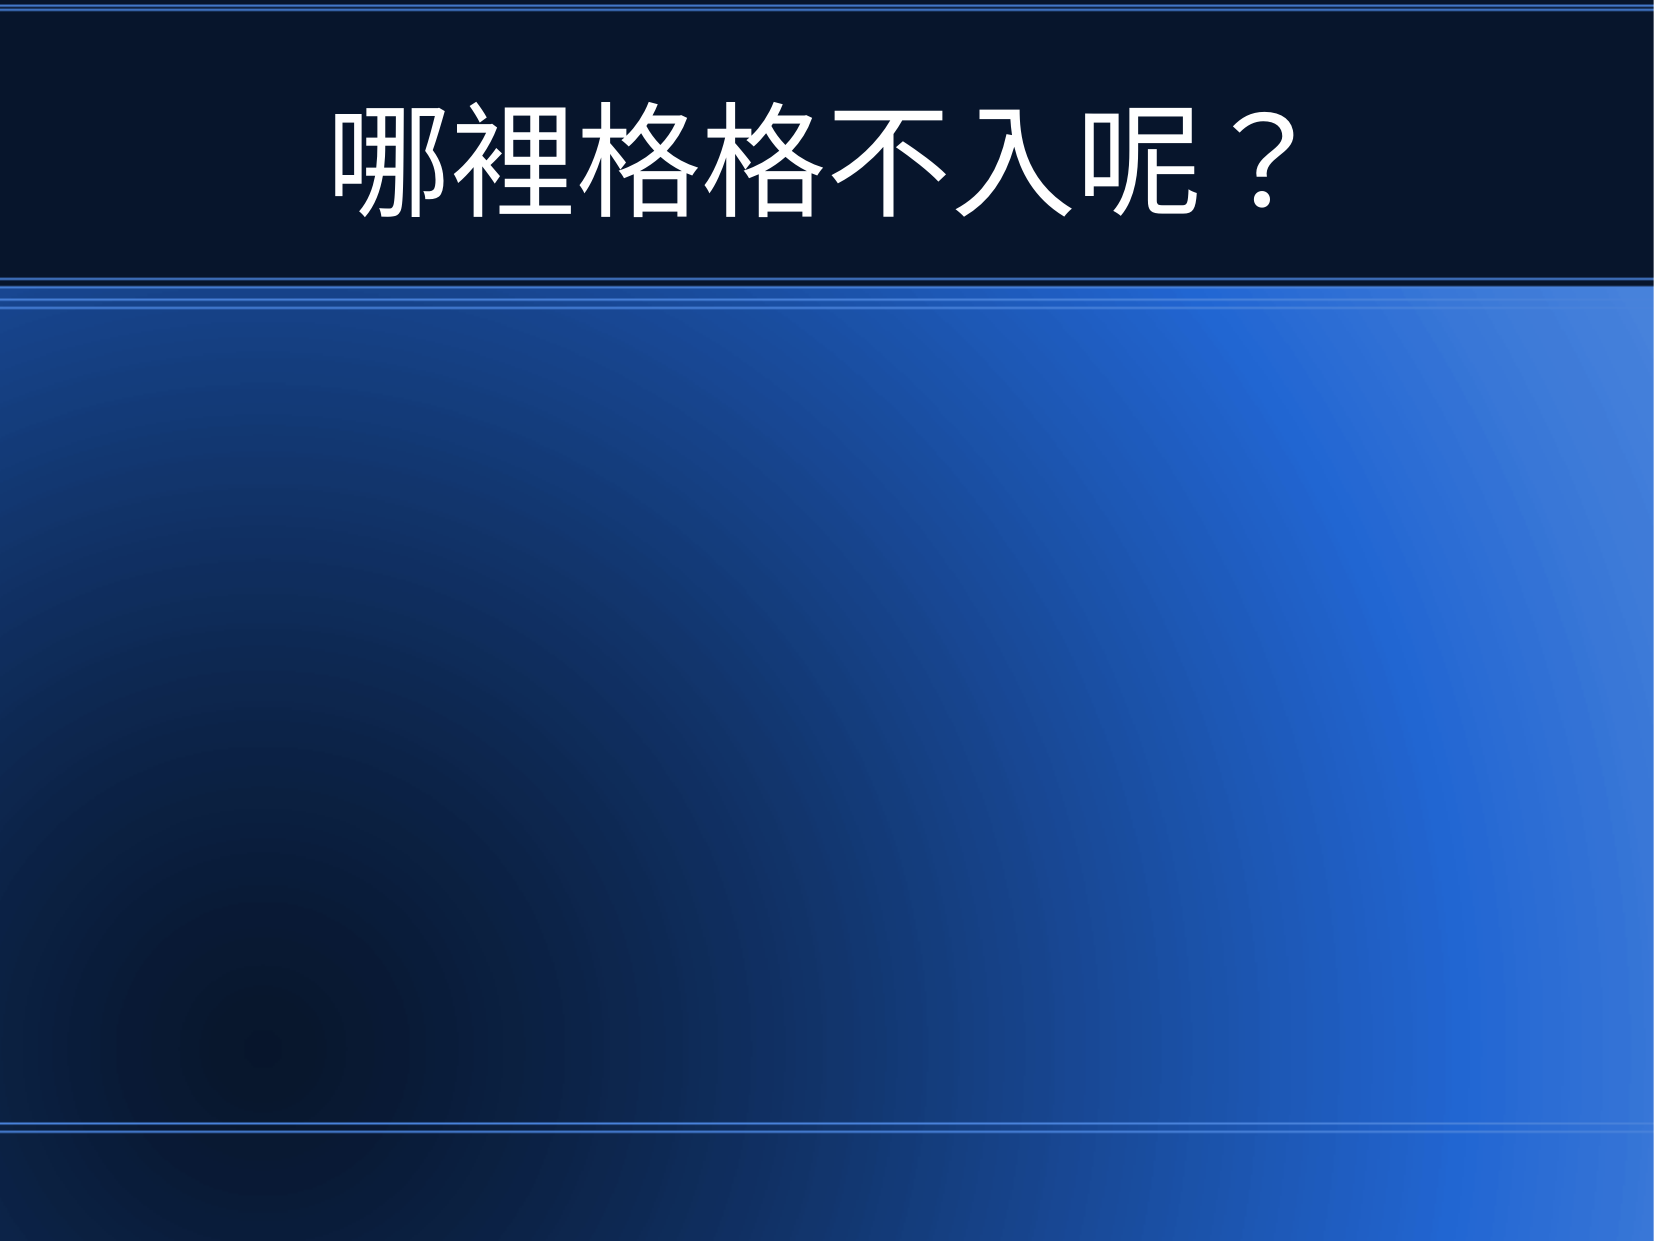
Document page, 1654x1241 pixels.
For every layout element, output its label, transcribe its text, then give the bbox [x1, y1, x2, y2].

title 哪裡格格不入呢？ [82, 49, 1571, 257]
picture [0, 0, 1654, 1241]
